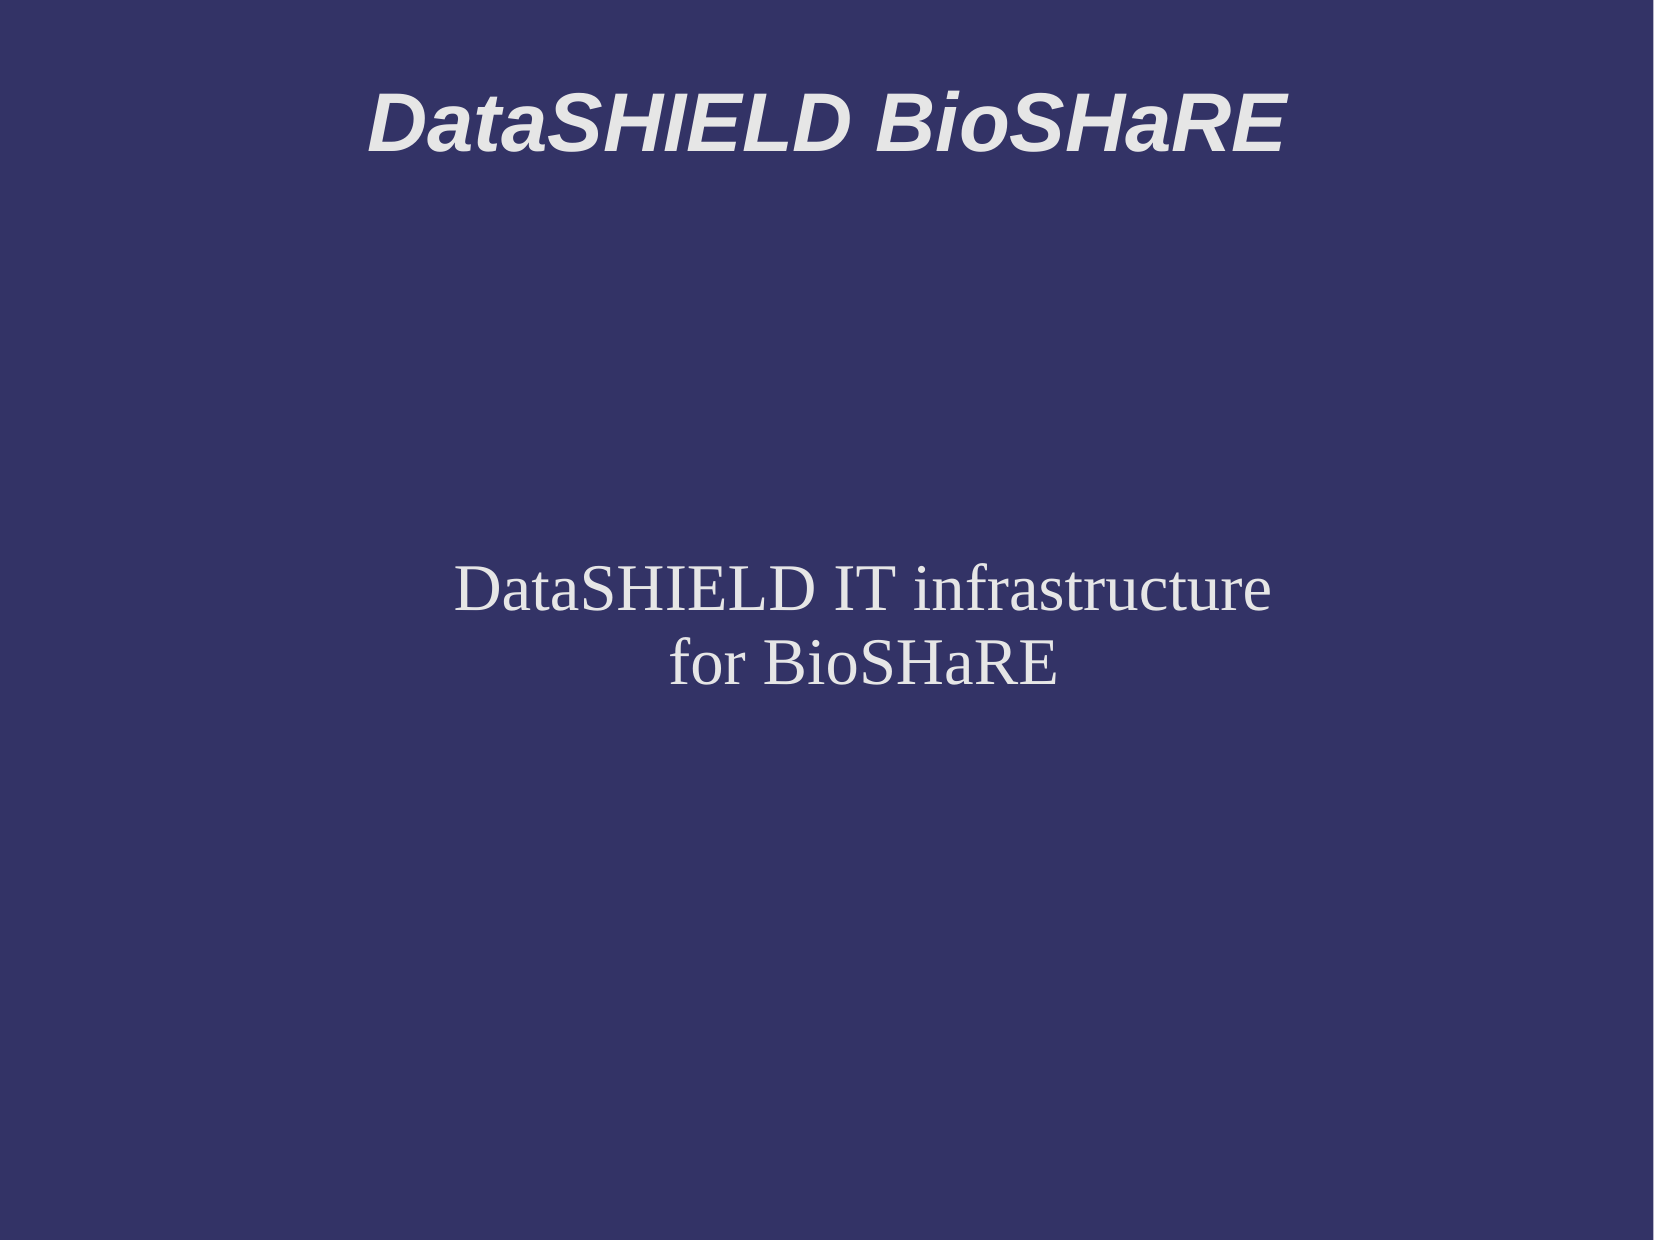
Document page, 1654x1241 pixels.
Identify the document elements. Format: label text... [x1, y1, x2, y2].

title DataSHIELD BioSHaRE [121, 19, 1534, 227]
subtitle DataSHIELD IT infrastructure for BioSHaRE [168, 328, 1560, 922]
